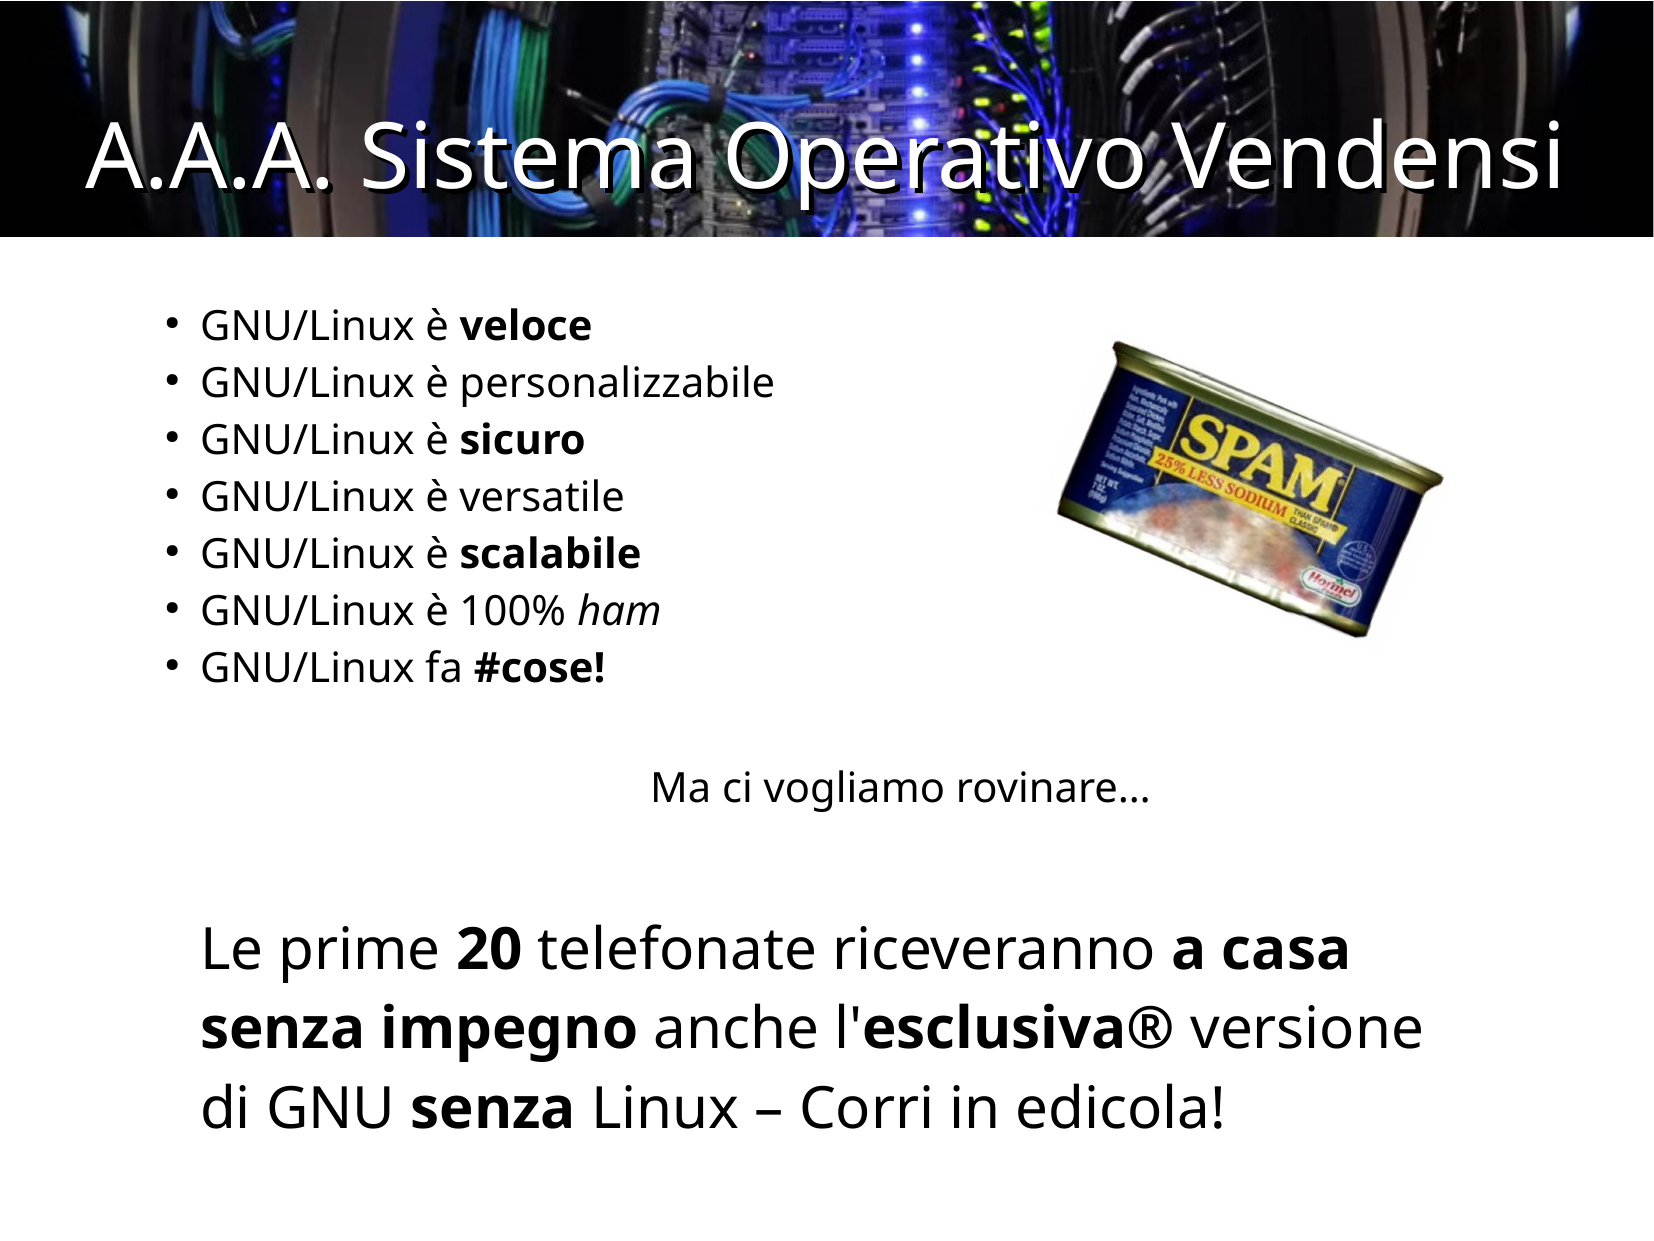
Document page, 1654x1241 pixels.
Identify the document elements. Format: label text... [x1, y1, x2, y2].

picture [1035, 330, 1453, 655]
title A.A.A. Sistema Operativo Vendensi [82, 45, 1571, 261]
text_box GNU/Linux è veloce GNU/Linux è personalizzabile GNU/Linux è sicuro GNU/Linux è versatile GNU/Linux è scalabile GNU/Linux è 100% ham GNU/Linux fa #cose! [150, 300, 826, 691]
text_box Ma ci vogliamo rovinare… [600, 750, 1201, 862]
picture [0, 1, 1654, 237]
text_box Le prime 20 telefonate riceveranno a casa senza impegno anche l'esclusiva® versione di GNU senza Linux – Corri in edicola! [150, 900, 1501, 1186]
